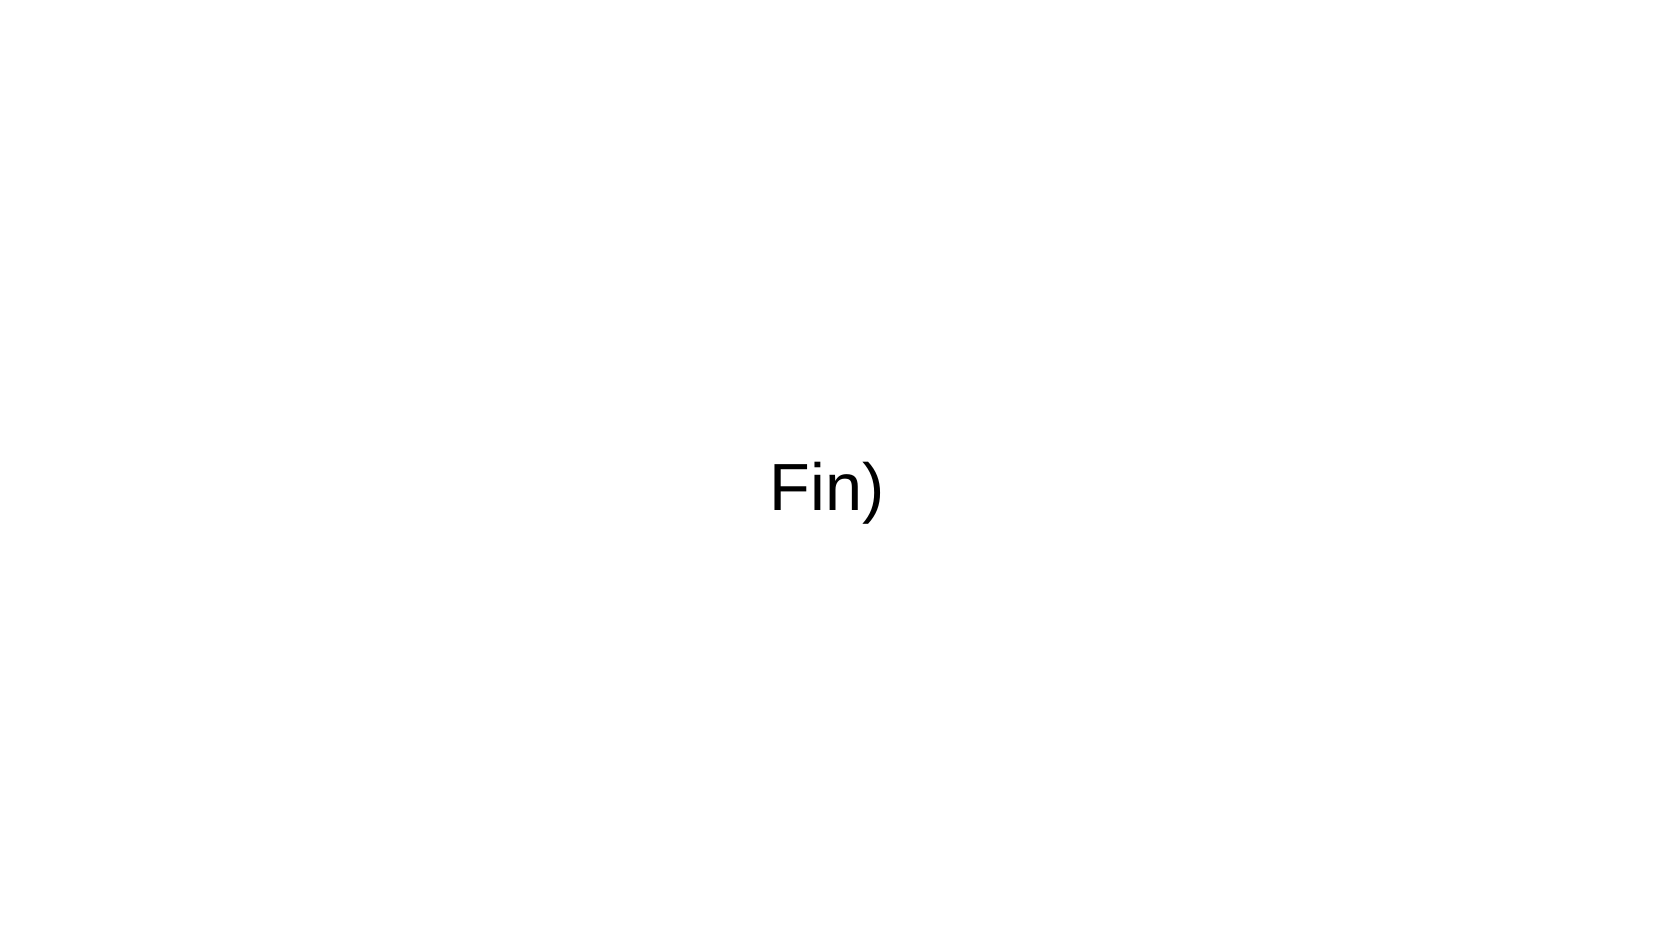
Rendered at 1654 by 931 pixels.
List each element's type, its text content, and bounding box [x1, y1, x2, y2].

text_box Fin) [82, 217, 1572, 758]
